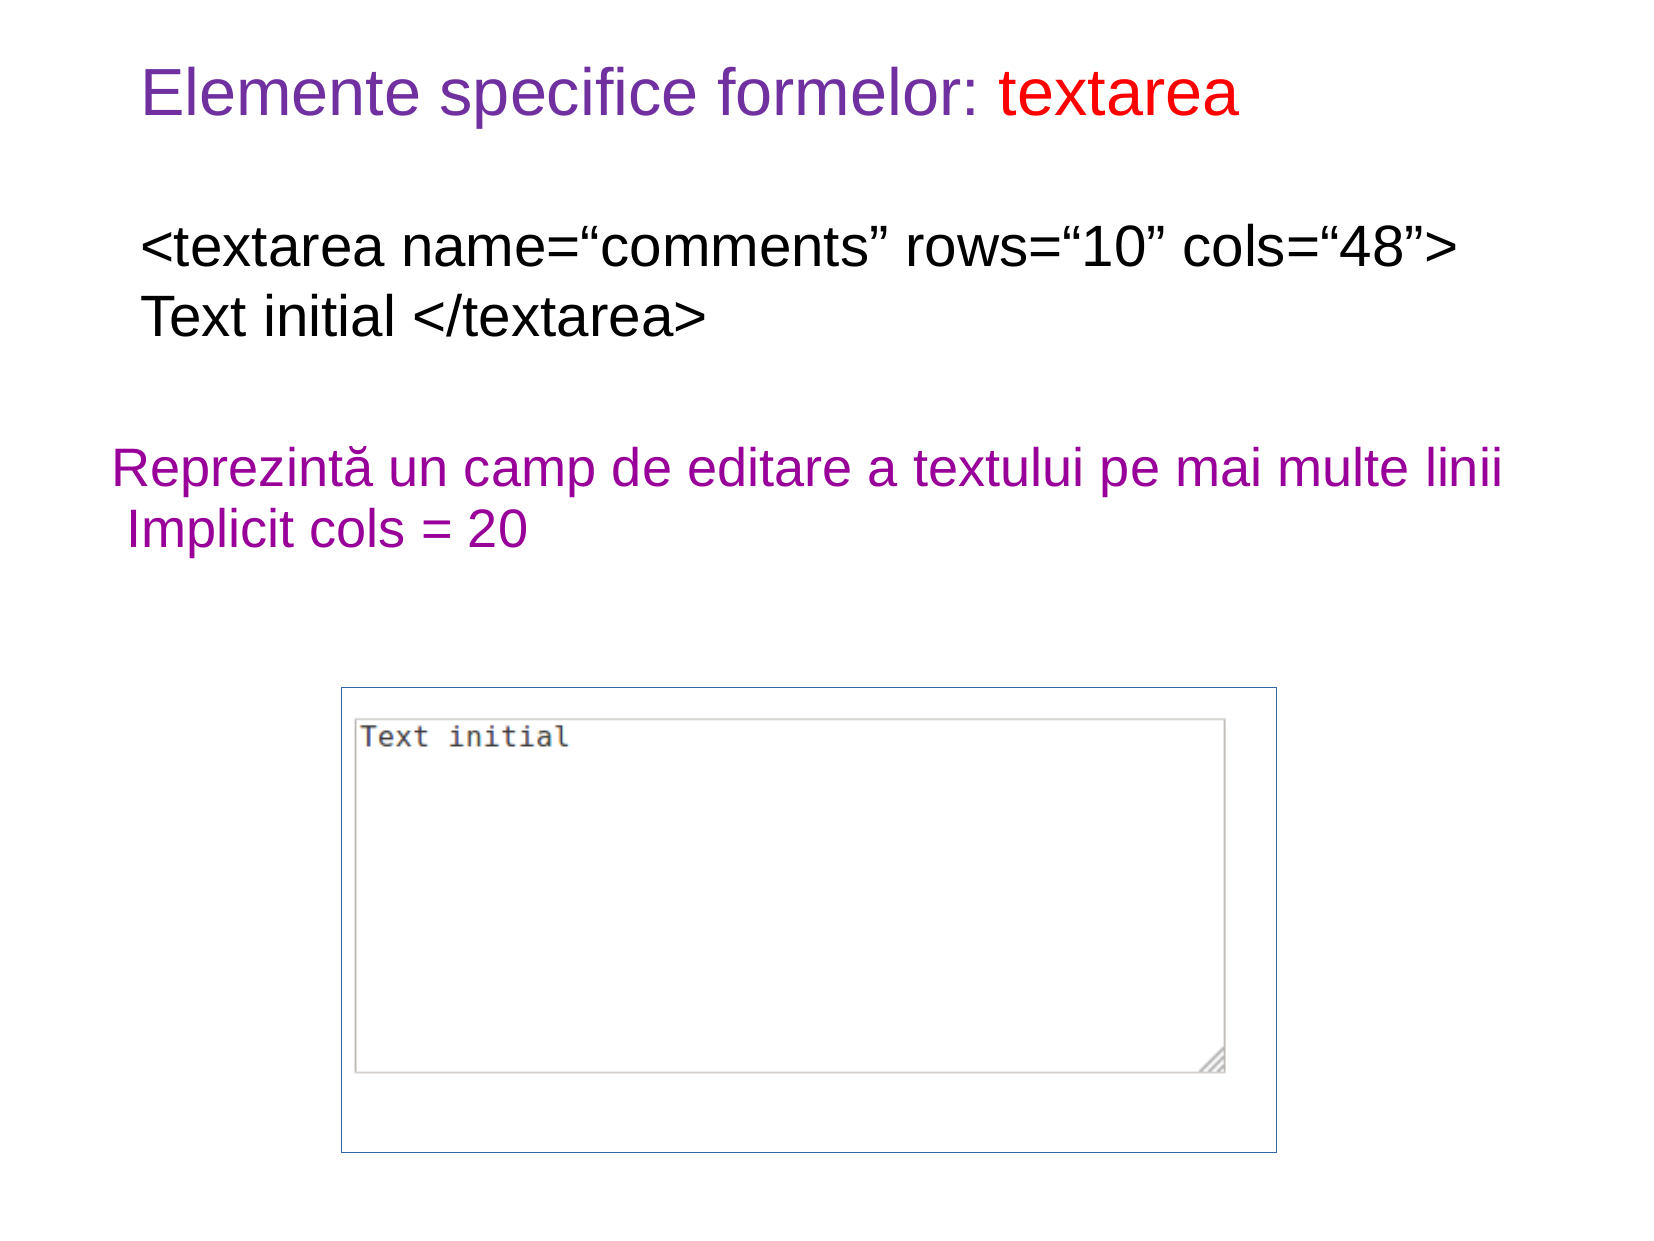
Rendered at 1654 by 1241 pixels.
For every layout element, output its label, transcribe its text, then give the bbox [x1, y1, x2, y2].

text_box Elemente specifice formelor: textarea <textarea name=“comments” rows=“10” cols=“48”> Text initial </textarea> [125, 41, 1475, 356]
picture [341, 687, 1277, 1153]
text_box Reprezintă un camp de editare a textului pe mai multe linii Implicit cols = 20 [81, 430, 1521, 651]
